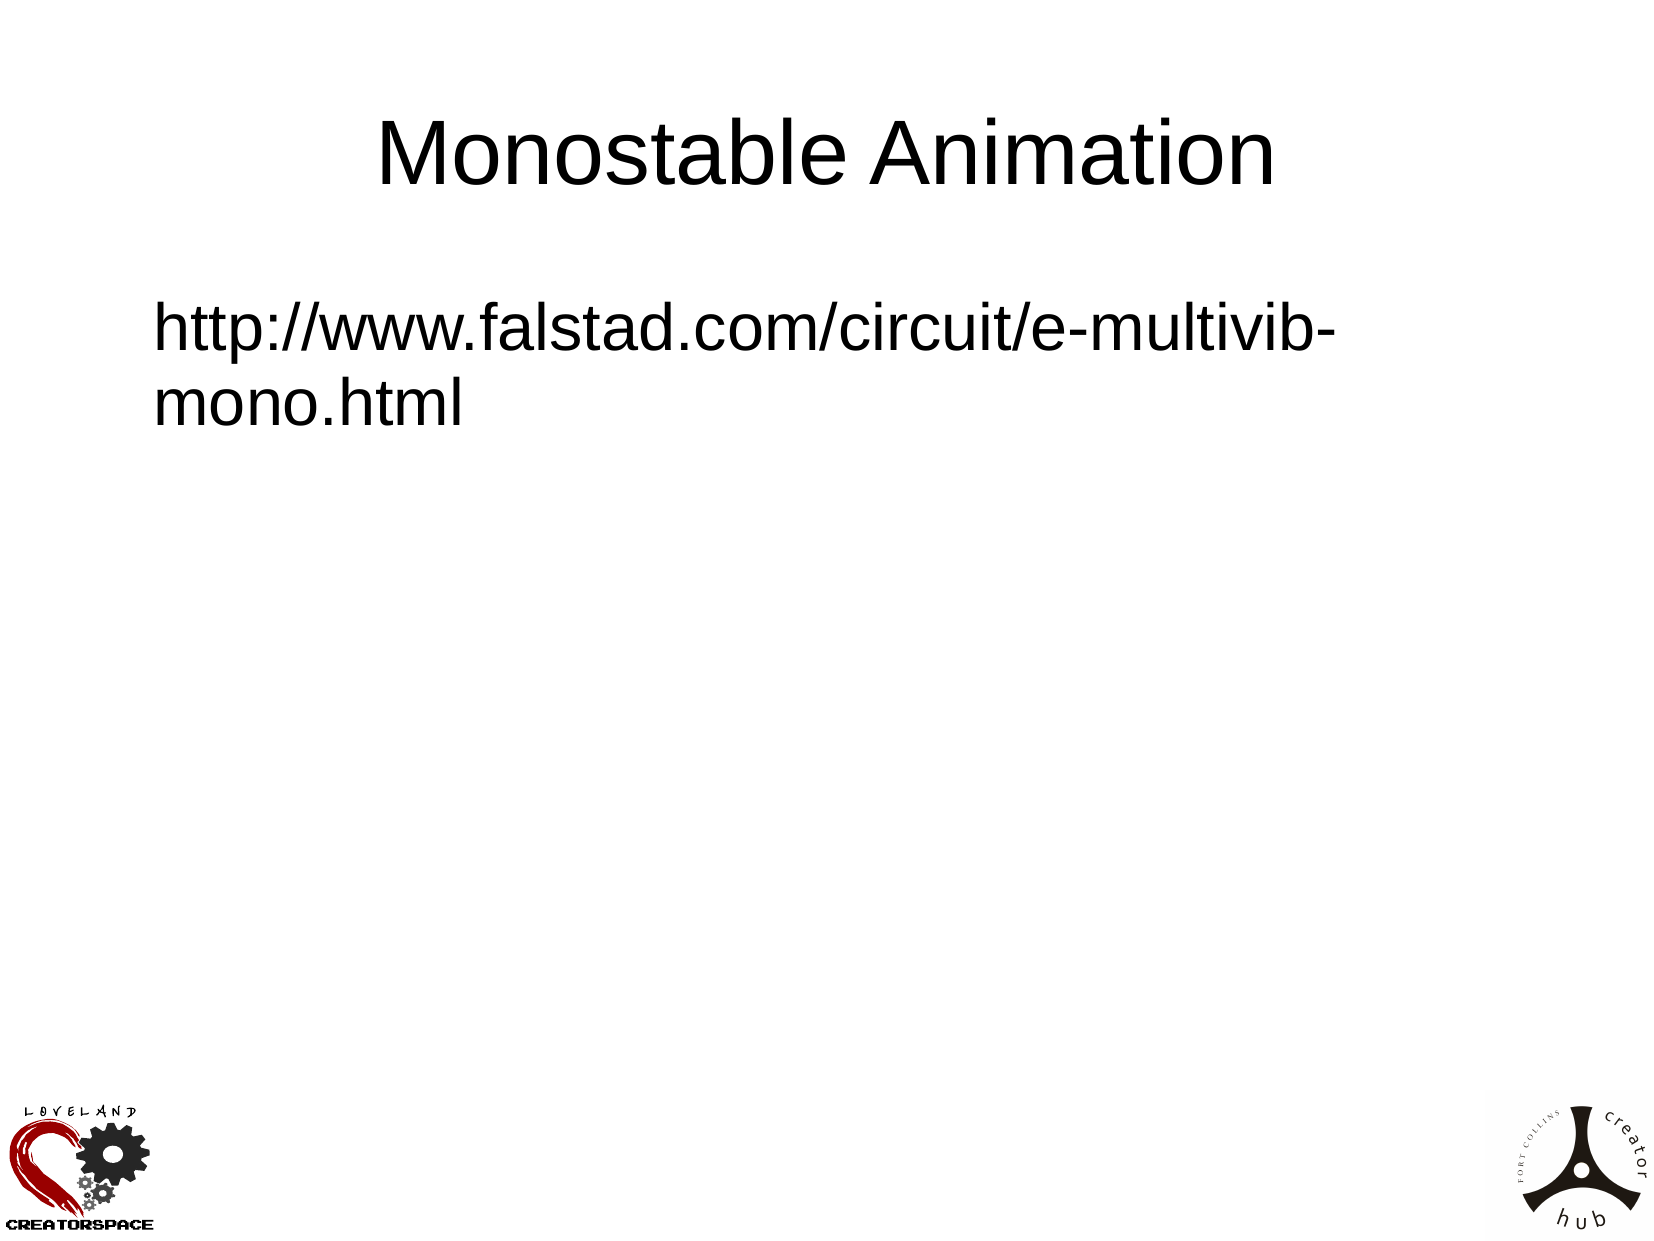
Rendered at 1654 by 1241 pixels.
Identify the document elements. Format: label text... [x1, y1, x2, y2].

title Monostable Animation [82, 49, 1571, 257]
list http://www.falstad.com/circuit/e-multivib-mono.html [82, 290, 1571, 1010]
picture [1485, 1090, 1654, 1241]
